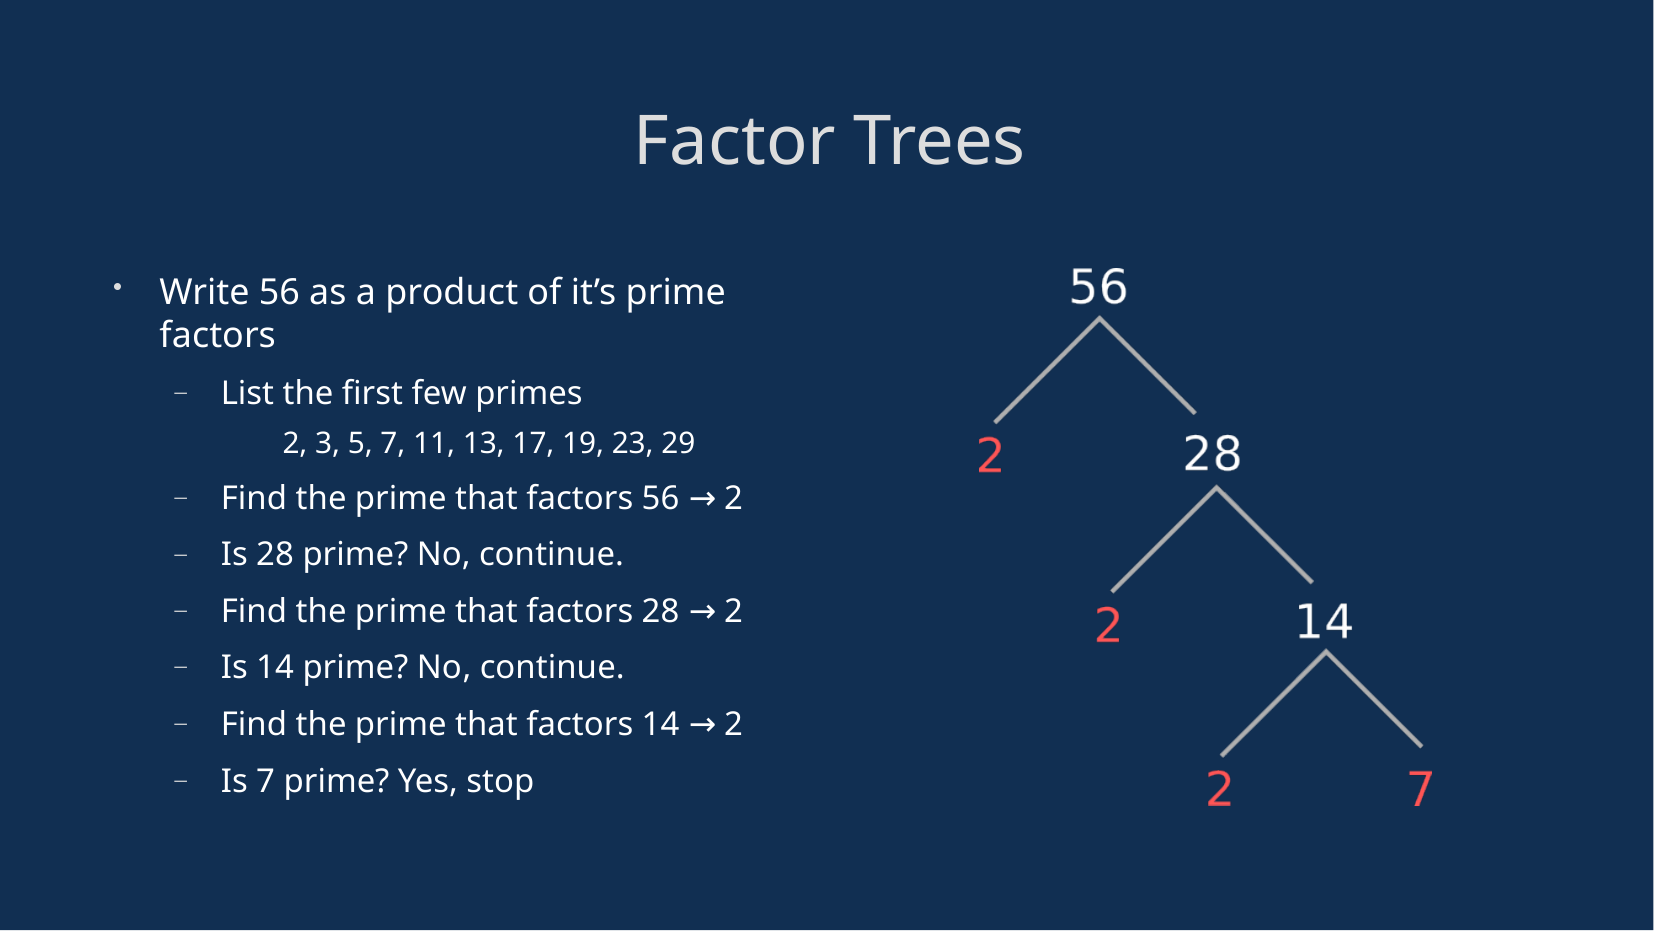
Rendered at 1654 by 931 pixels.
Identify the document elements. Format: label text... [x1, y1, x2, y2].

title Factor Trees [97, 56, 1563, 220]
picture [979, 268, 1432, 806]
list Write 56 as a product of it’s prime factors List the first few primes 2, 3, 5, 7, 11, 13, 17, 19, 23, 29 Find the prime that factors 56 → 2 Is 28 prime? No, continue. Find the prime that factors 28 → 2 Is 14 prime? No, continue. Find the prime that factors 14 → 2 Is 7 prime? Yes, stop [97, 268, 813, 806]
